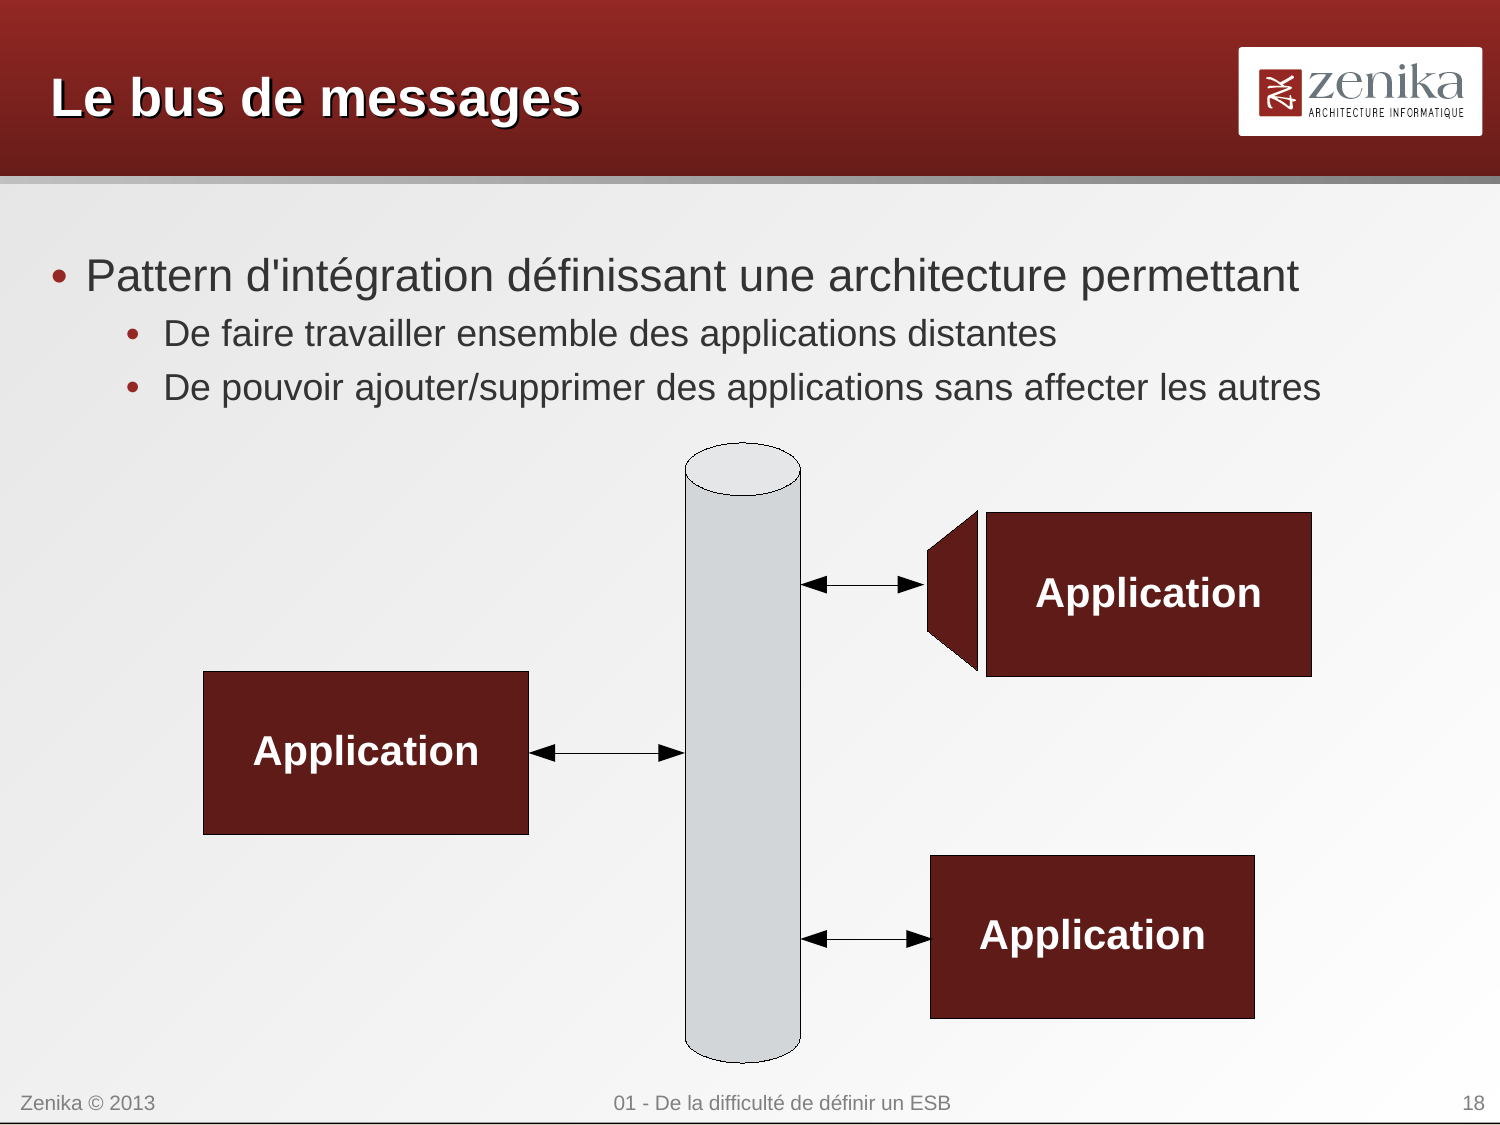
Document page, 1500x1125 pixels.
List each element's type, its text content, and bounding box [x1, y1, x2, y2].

text_box [685, 472, 801, 1064]
title Le bus de messages [50, 22, 1206, 172]
text_box Application [203, 671, 529, 835]
picture [1257, 58, 1464, 125]
list Pattern d'intégration définissant une architecture permettant De faire travailler ensemble des applications distantes De pouvoir ajouter/supprimer des applications sans affecter les autres [50, 249, 1435, 1064]
text_box Application [986, 512, 1312, 677]
text_box [927, 510, 978, 671]
text_box Application [930, 855, 1255, 1019]
